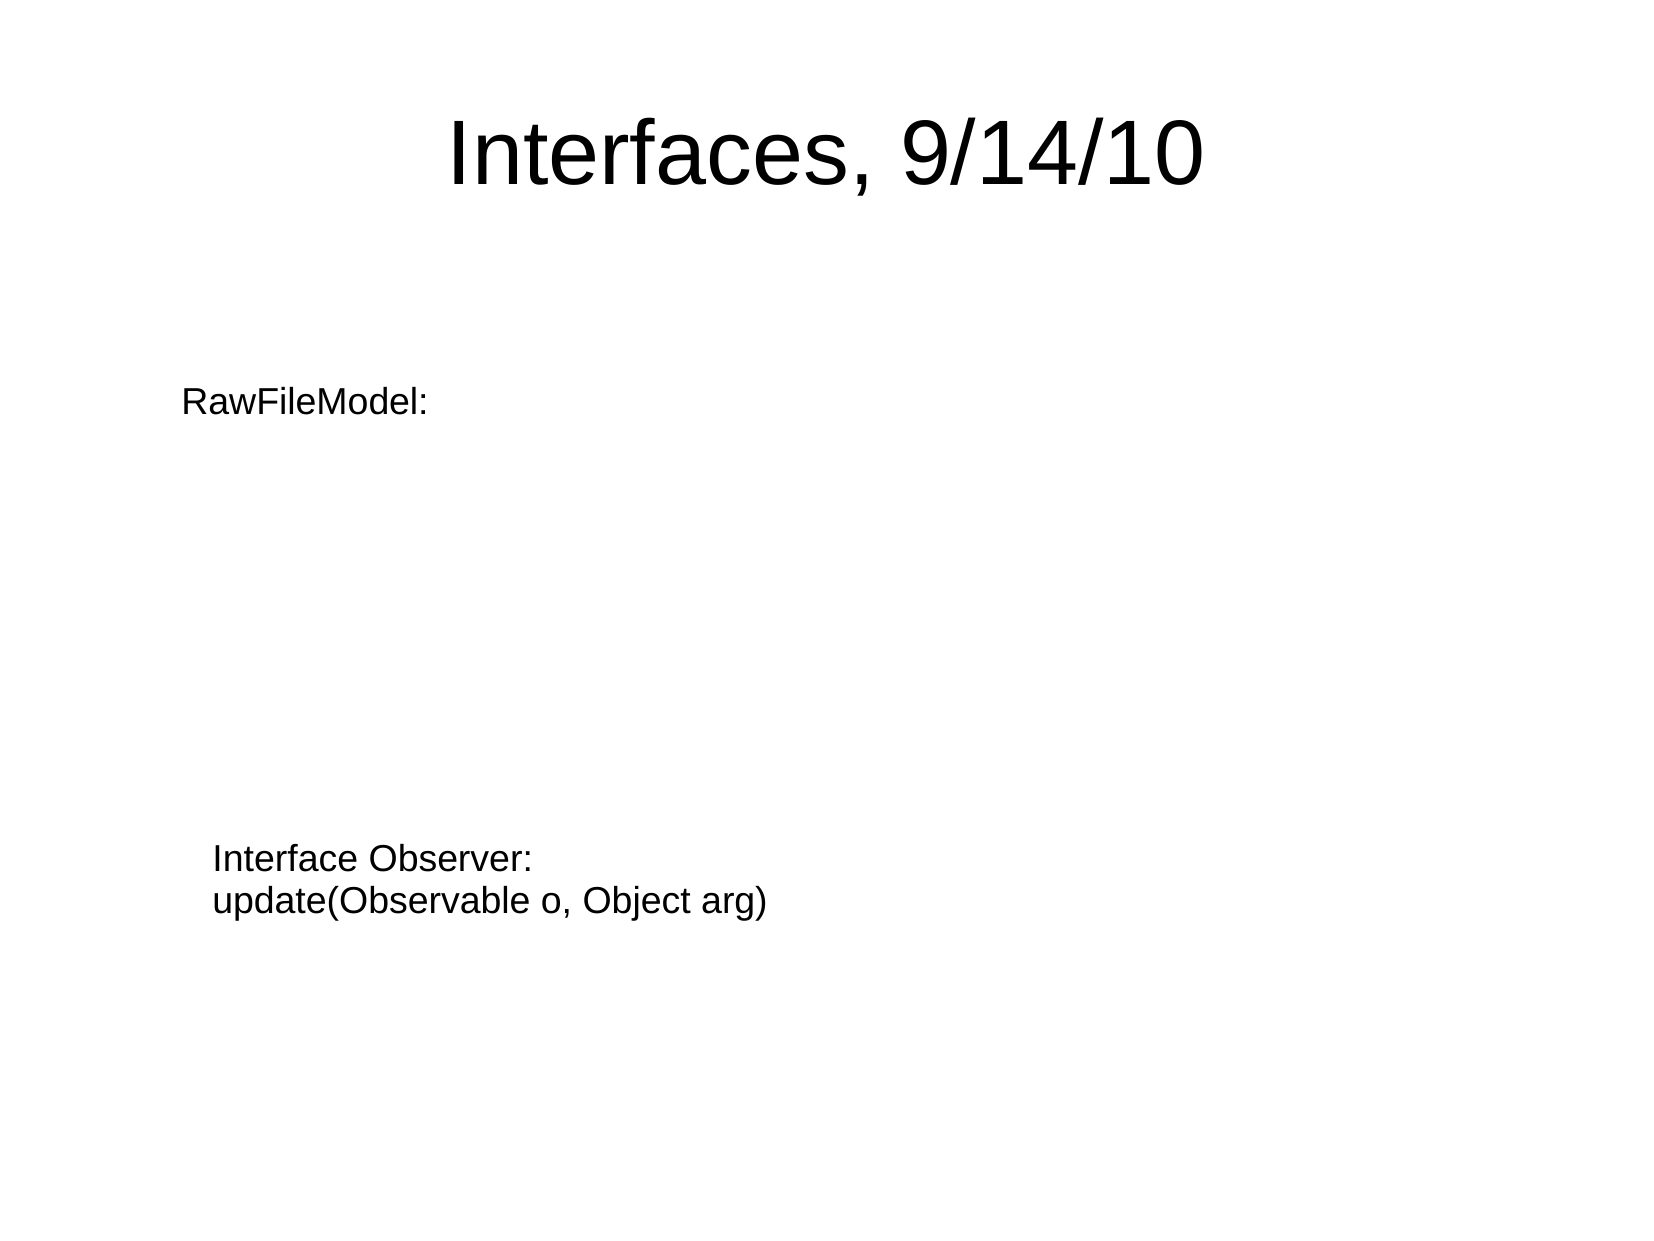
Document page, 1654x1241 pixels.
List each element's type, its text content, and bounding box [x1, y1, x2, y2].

text_box Interface Observer: update(Observable o, Object arg) [197, 829, 684, 940]
title Interfaces, 9/14/10 [82, 56, 1571, 250]
text_box RawFileModel: [165, 372, 400, 483]
